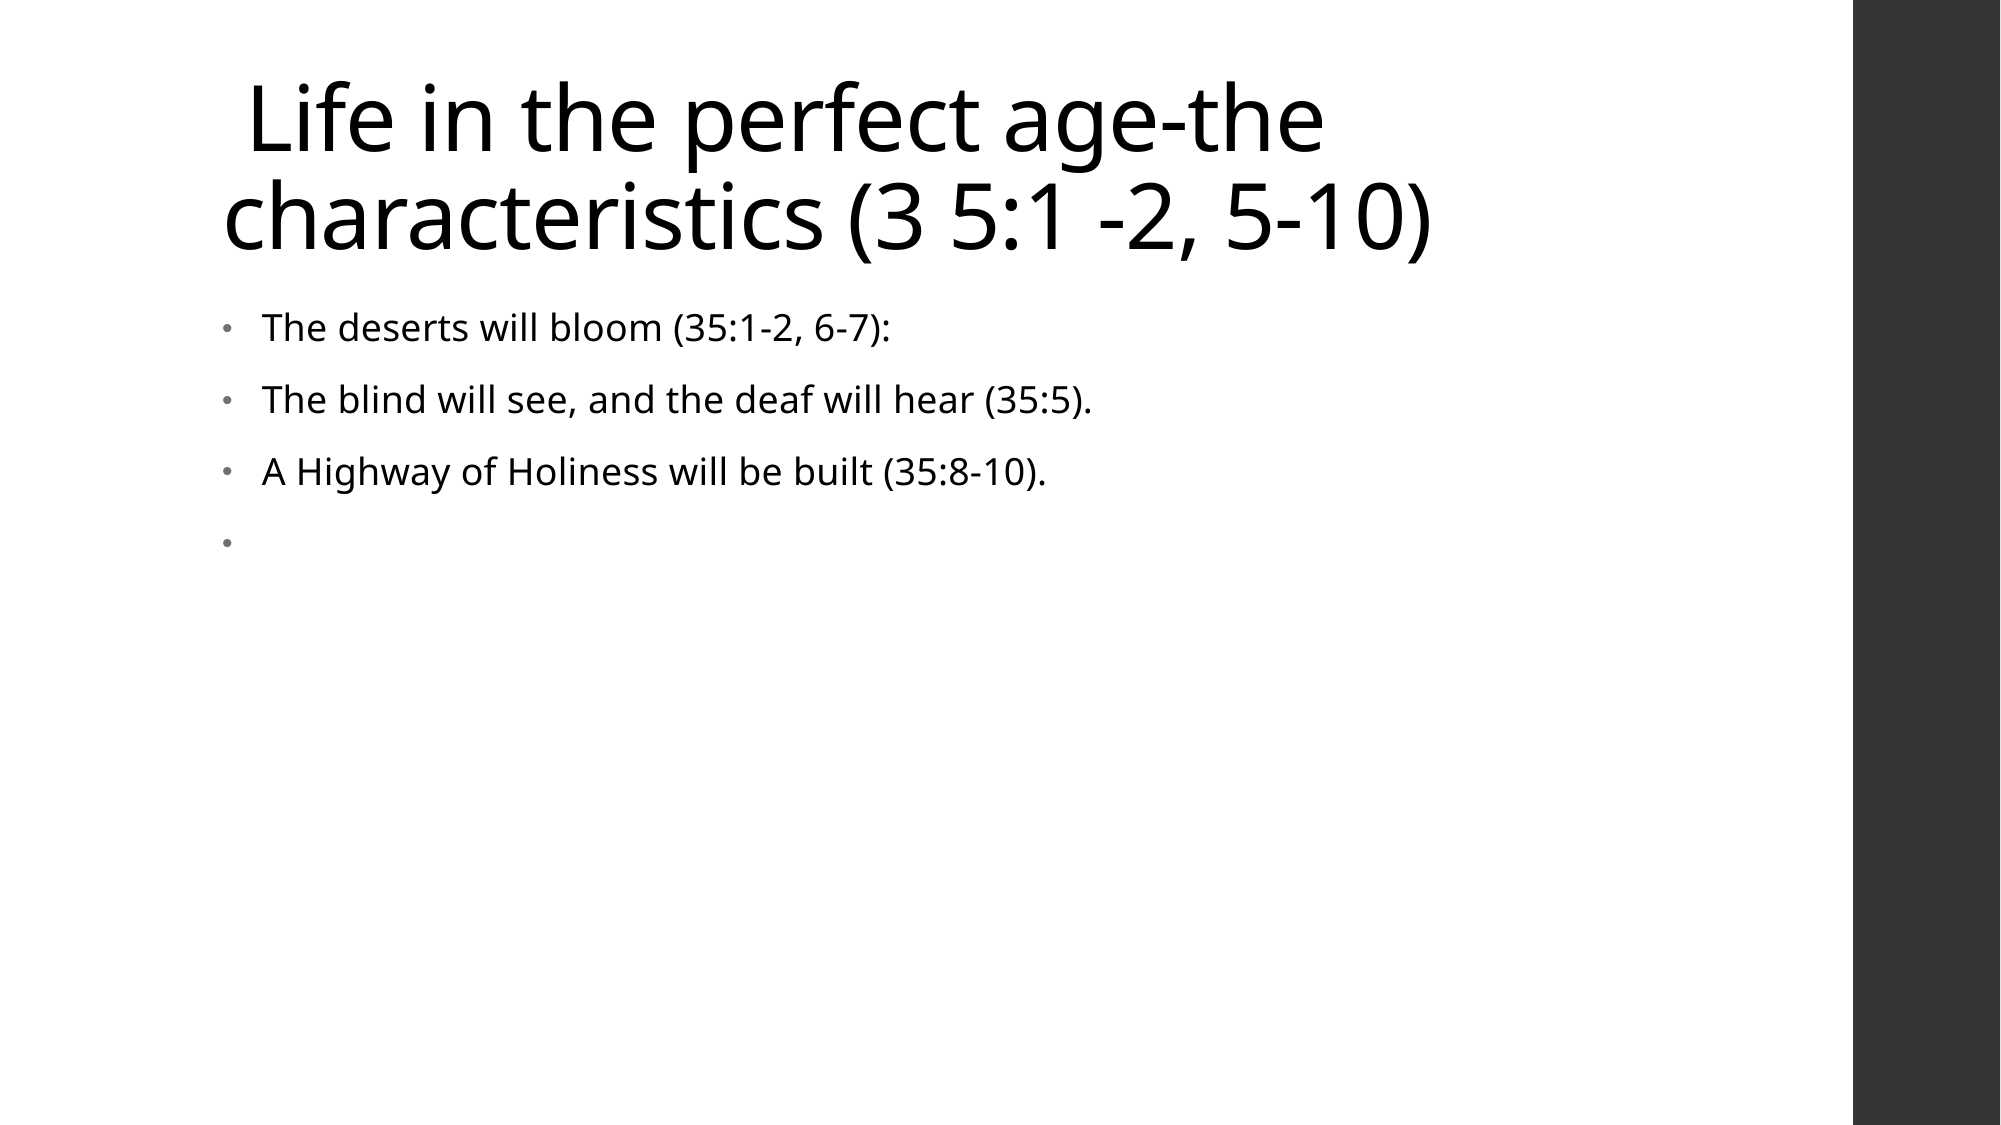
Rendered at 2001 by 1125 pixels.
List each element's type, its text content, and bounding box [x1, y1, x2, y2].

list The deserts will bloom (35:1-2, 6-7): The blind will see, and the deaf will hear (35:5). A Highway of Holiness will be built (35:8-10). [206, 299, 1617, 1014]
title Life in the perfect age-the characteristics (3 5:1 -2, 5-10) [206, 60, 1797, 278]
